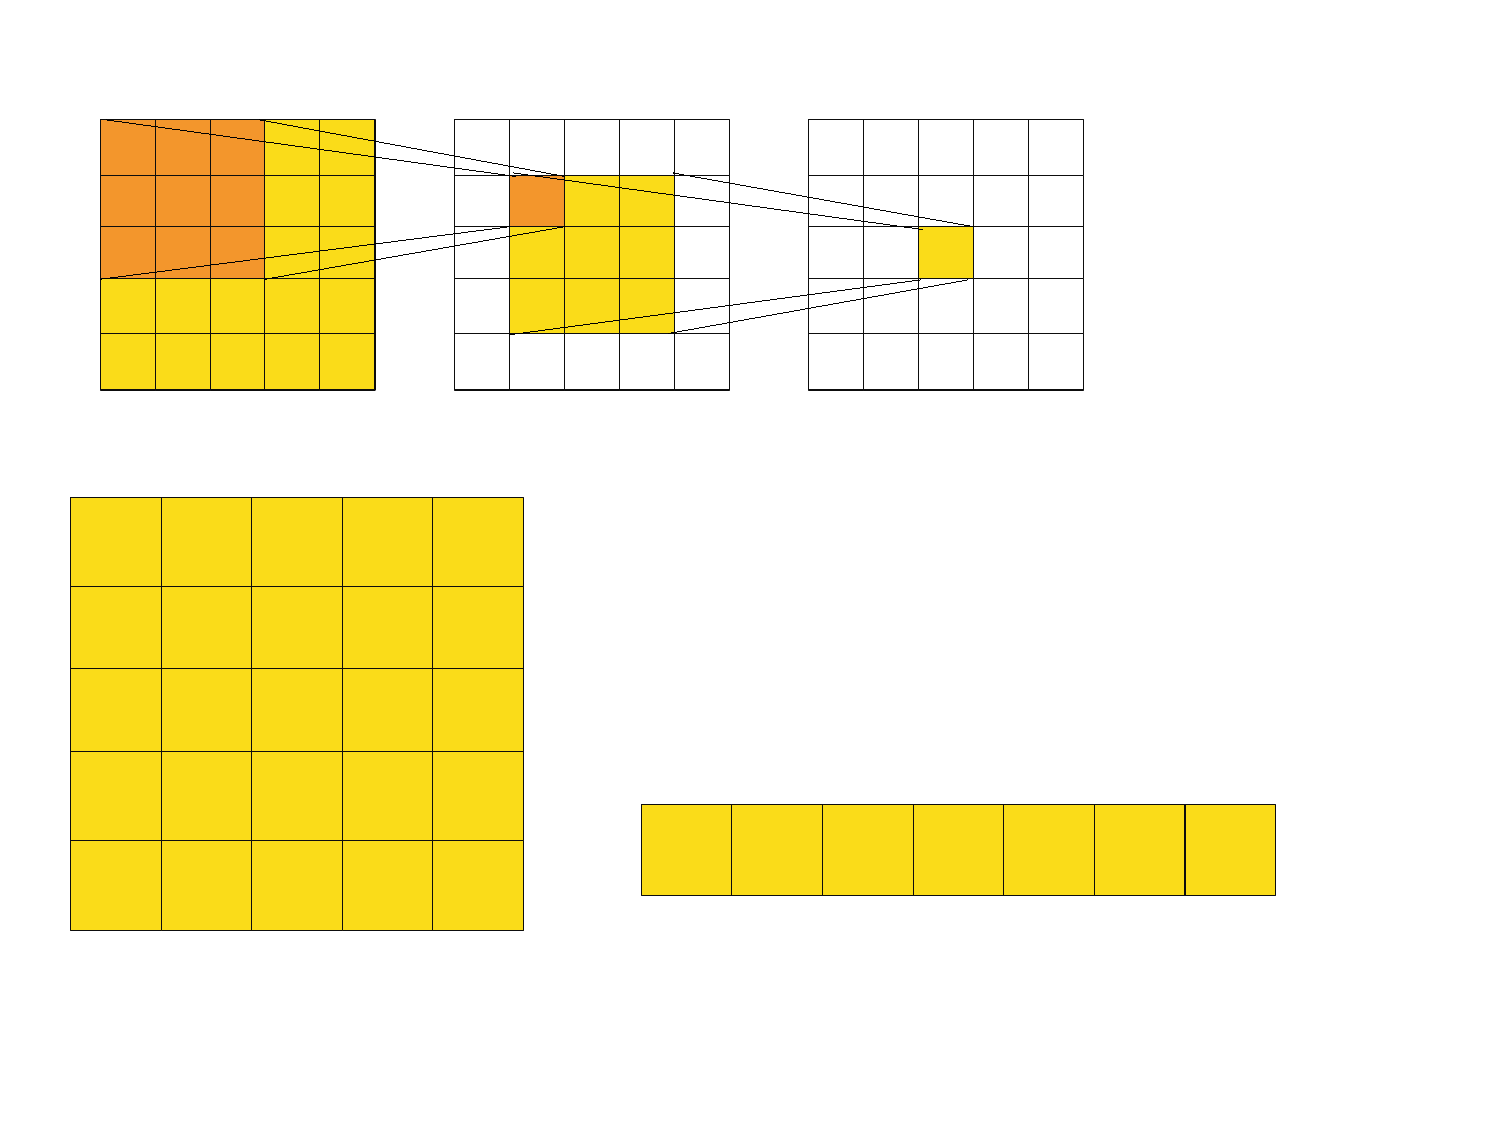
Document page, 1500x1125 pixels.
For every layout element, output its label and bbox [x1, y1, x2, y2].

text_box [454, 119, 730, 390]
text_box [808, 119, 1084, 390]
text_box [641, 804, 1276, 896]
text_box [100, 119, 376, 390]
text_box [70, 497, 524, 931]
